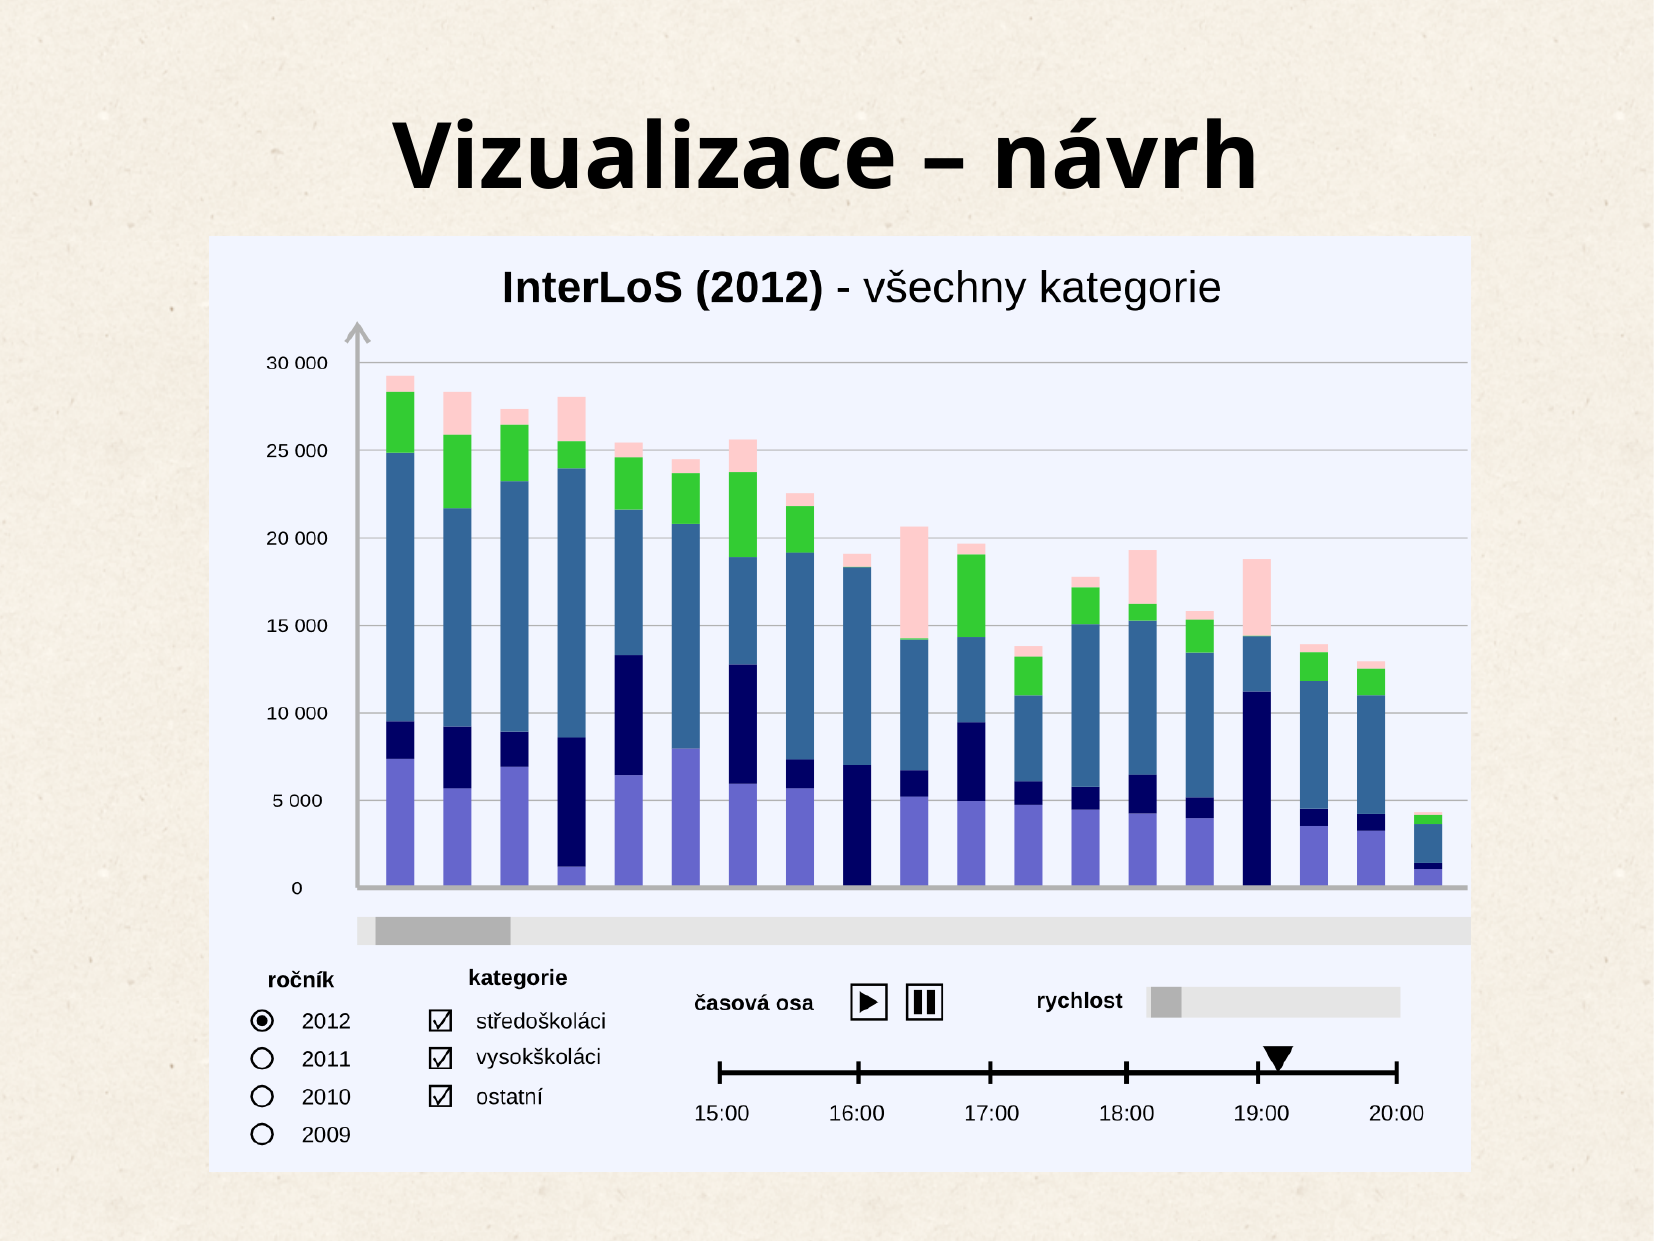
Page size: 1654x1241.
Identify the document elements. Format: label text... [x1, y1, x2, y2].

picture [0, 0, 1654, 1241]
title Vizualizace – návrh [82, 49, 1571, 257]
